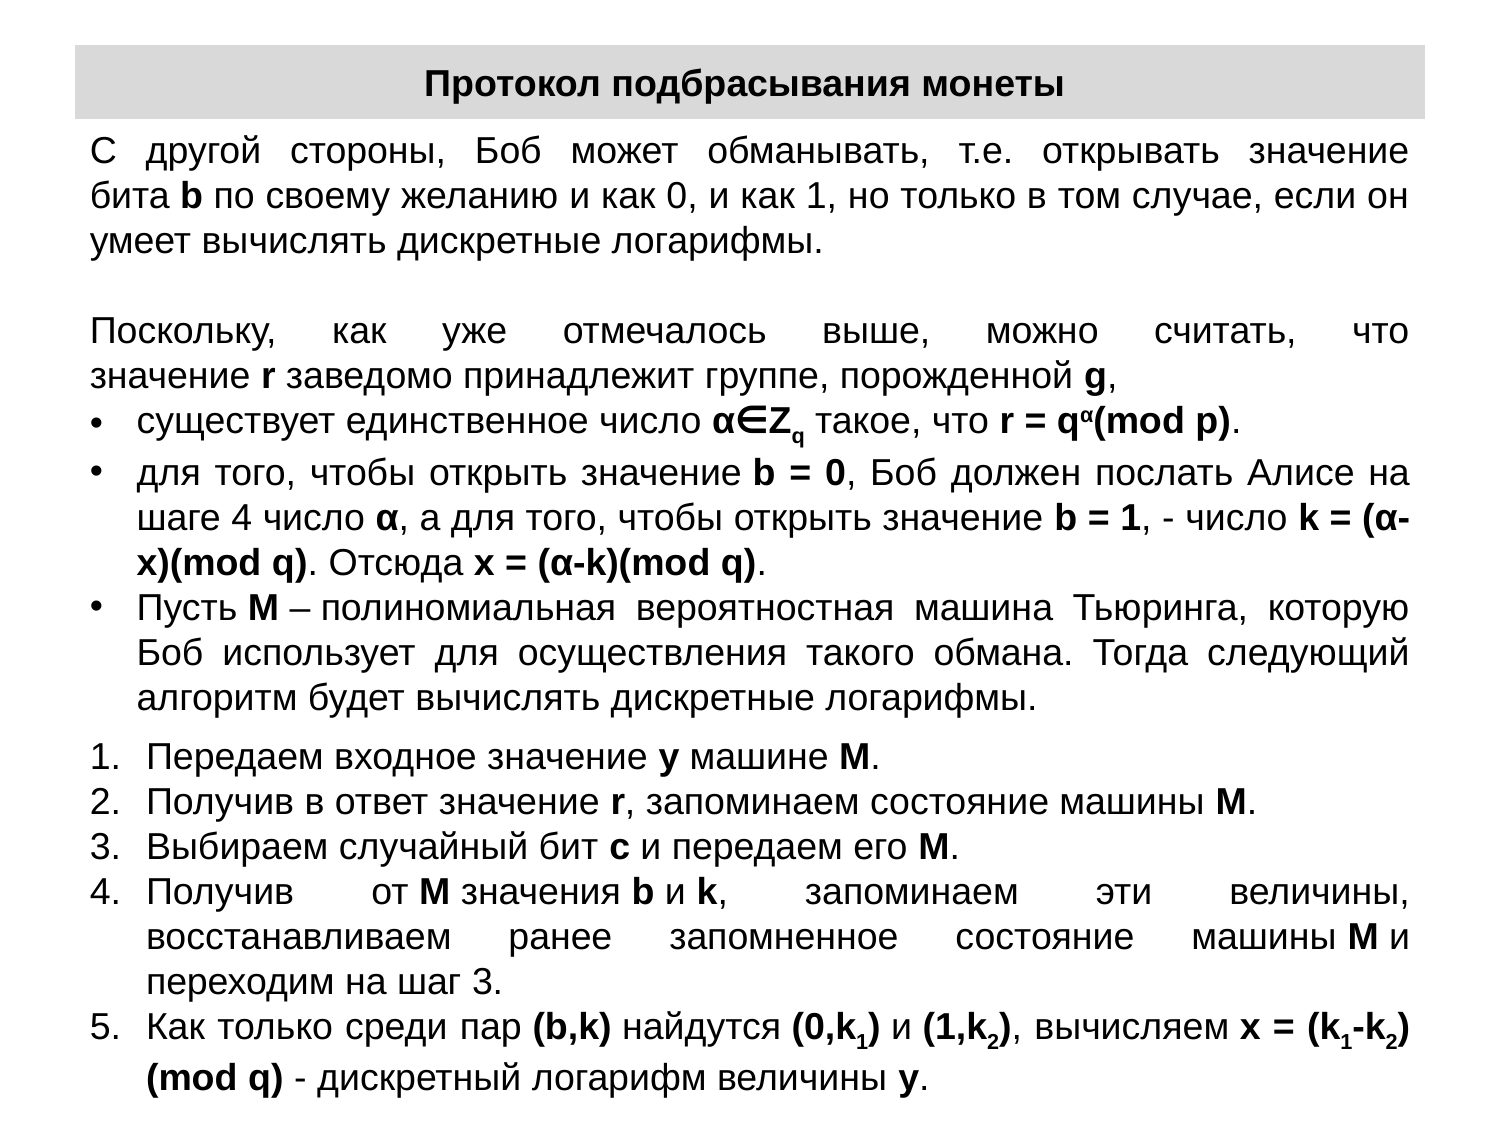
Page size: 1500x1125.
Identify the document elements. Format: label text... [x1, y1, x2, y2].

text_box Передаем входное значение y машине M. Получив в ответ значение r, запоминаем состояние машины M. Выбираем случайный бит c и передаем его M. Получив от M значения b и k, запоминаем эти величины, восстанавливаем ранее запомненное состояние машины M и переходим на шаг 3. Как только среди пар (b,k) найдутся (0,k1) и (1,k2), вычисляем x = (k1-k2)(mod q) - дискретный логарифм величины y. [75, 724, 1425, 1106]
text_box Протокол подбрасывания монеты [75, 45, 1425, 119]
text_box С другой стороны, Боб может обманывать, т.е. открывать значение бита b по своему желанию и как 0, и как 1, но только в том случае, если он умеет вычислять дискретные логарифмы. Поскольку, как уже отмечалось выше, можно считать, что значение r заведомо принадлежит группе, порожденной g, существует единственное число α∈Zq такое, что r = qα(mod p). для того, чтобы открыть значение b = 0, Боб должен послать Алисе на шаге 4 число α, а для того, чтобы открыть значение b = 1, - число k = (α-x)(mod q). Отсюда x = (α-k)(mod q). Пусть M – полиномиальная вероятностная машина Тьюринга, которую Боб использует для осуществления такого обмана. Тогда следующий алгоритм будет вычислять дискретные логарифмы. [75, 119, 1425, 724]
